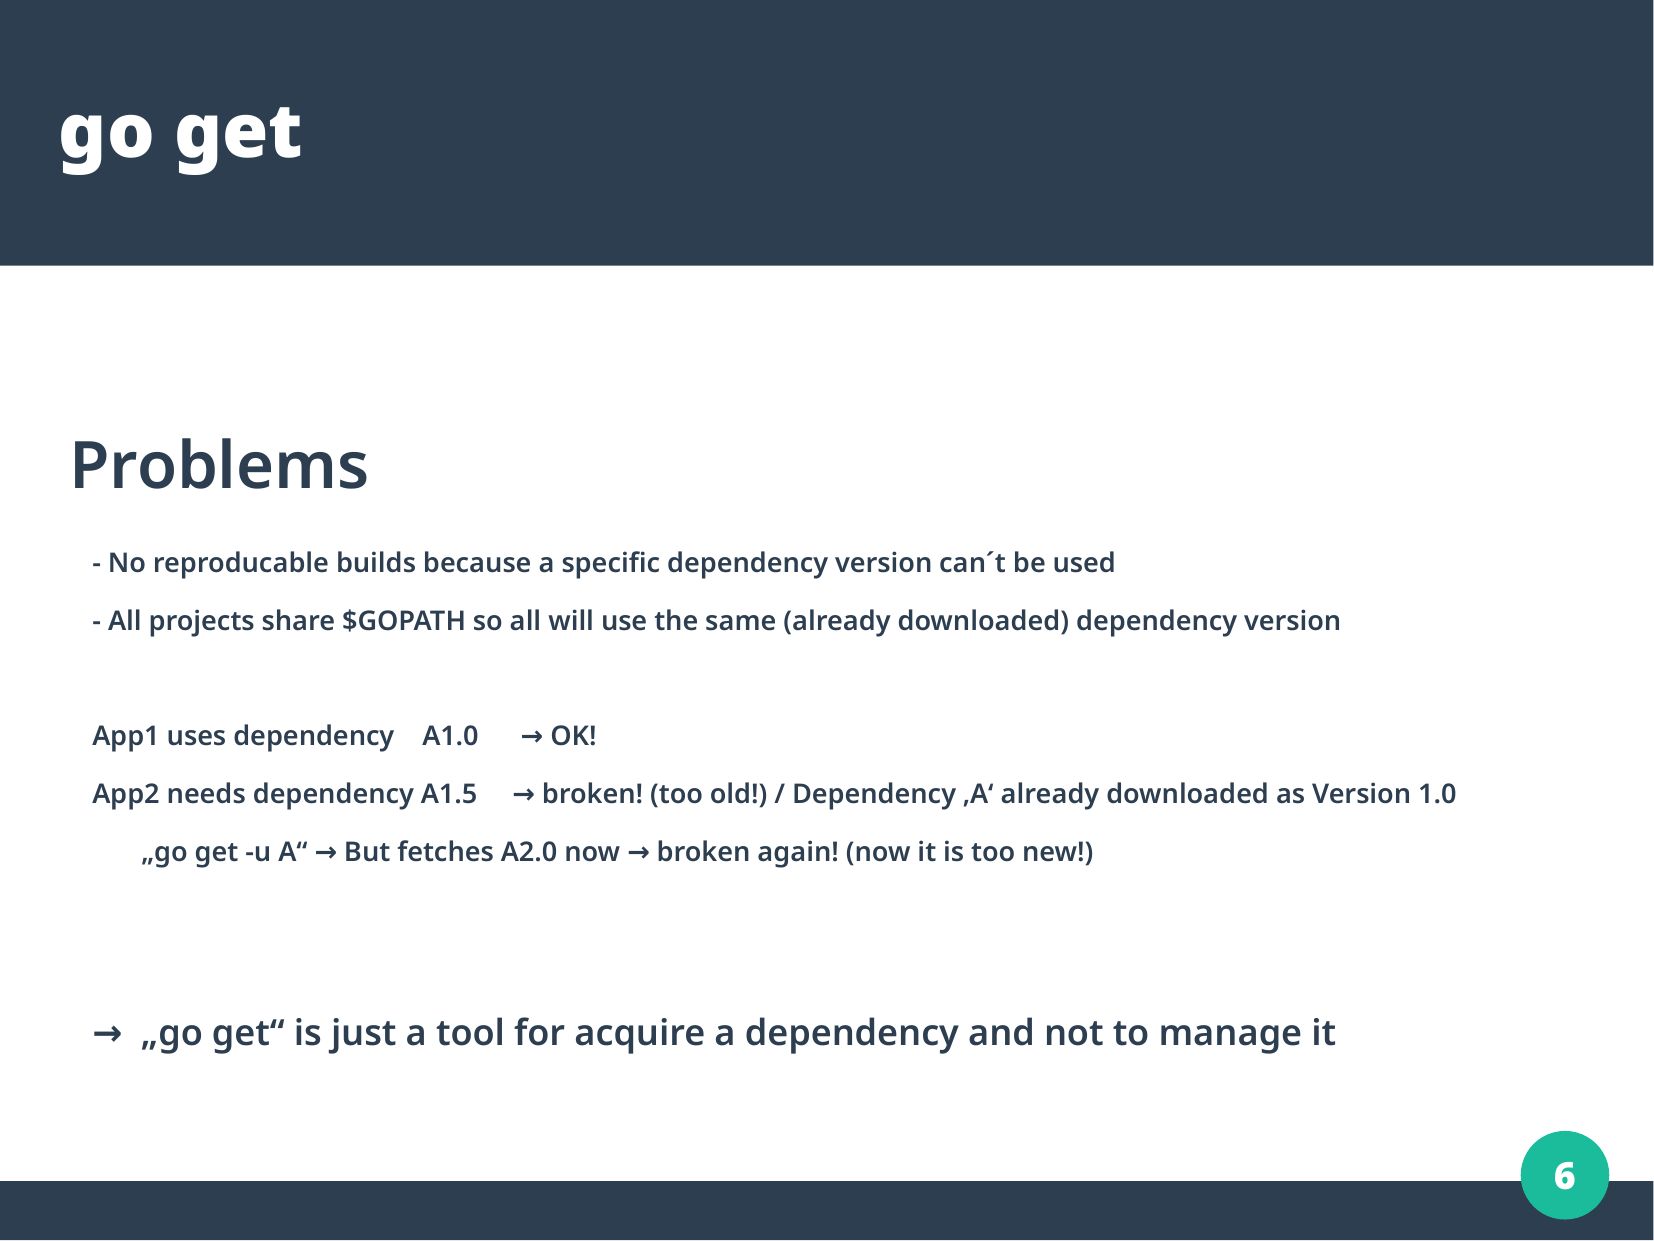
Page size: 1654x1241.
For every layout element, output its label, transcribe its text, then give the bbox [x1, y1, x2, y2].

title go get [59, 49, 1595, 207]
list Problems [0, 301, 1548, 508]
list - No reproducable builds because a specific dependency version can´t be used - All projects share $GOPATH so all will use the same (already downloaded) dependency version App1 uses dependency A1.0 → OK! App2 needs dependency A1.5 → broken! (too old!) / Dependency ‚A‘ already downloaded as Version 1.0 „go get -u A“ → But fetches A2.0 now → broken again! (now it is too new!) → „go get“ is just a tool for acquire a dependency and not to manage it [41, 543, 1560, 1063]
